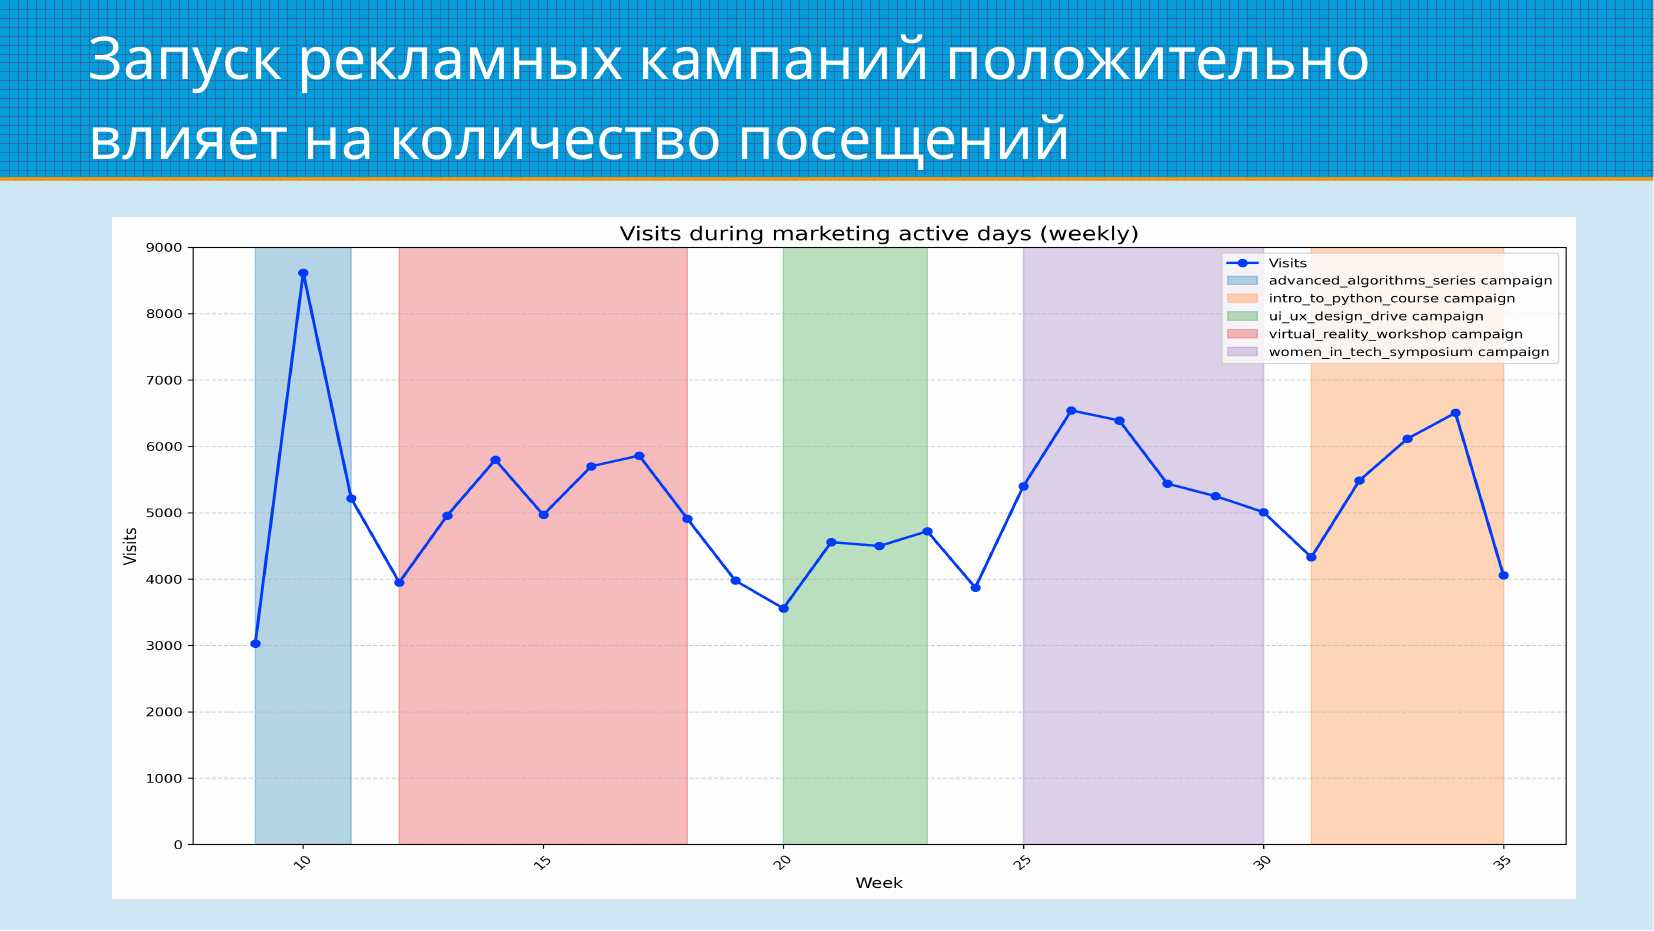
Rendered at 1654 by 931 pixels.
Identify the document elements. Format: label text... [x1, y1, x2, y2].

picture [112, 217, 1576, 899]
title Запуск рекламных кампаний положительно влияет на количество посещений [88, 14, 1565, 178]
